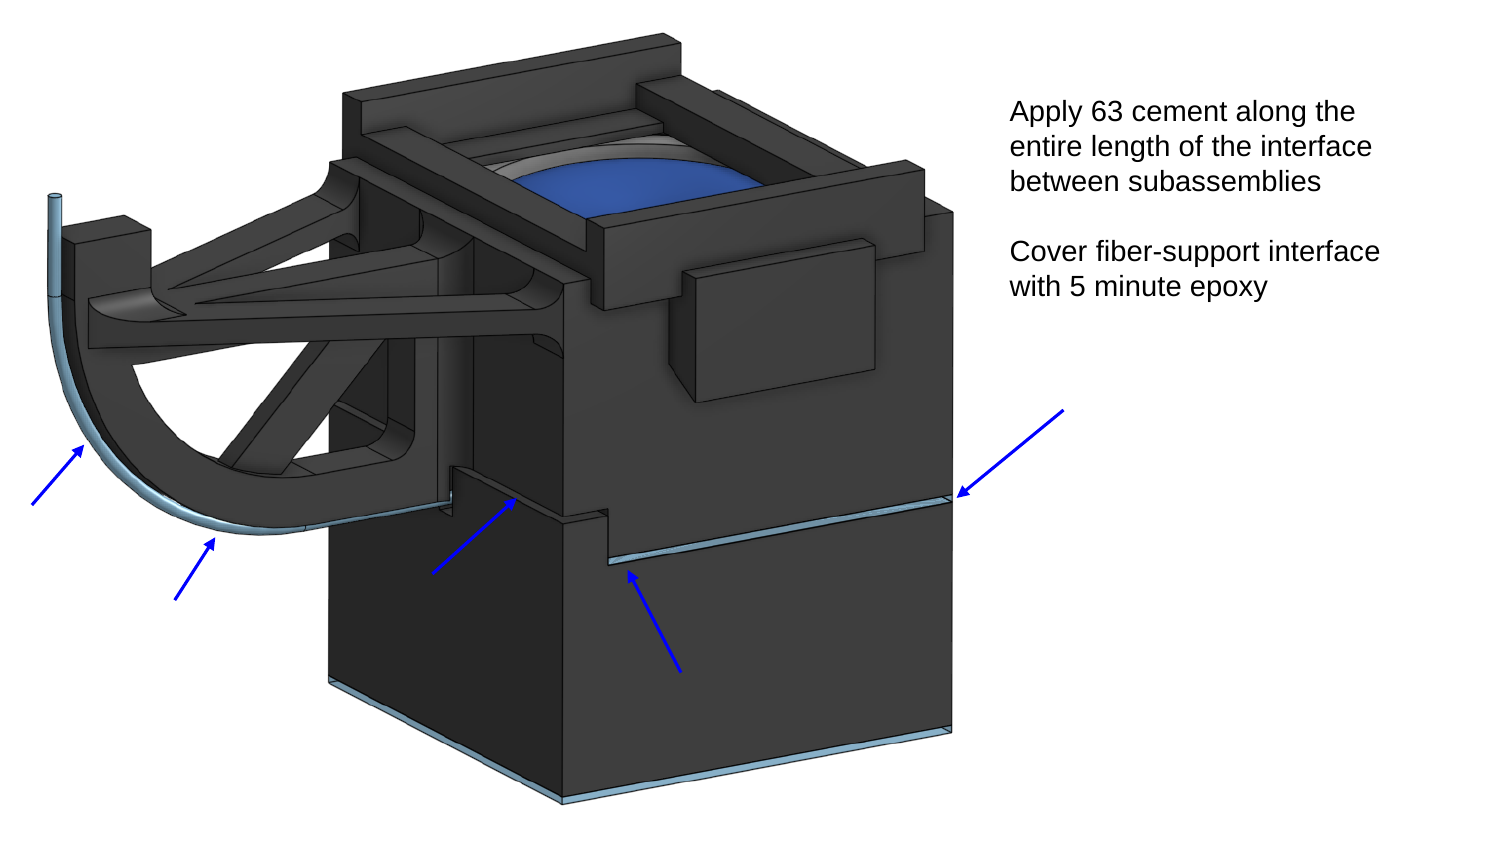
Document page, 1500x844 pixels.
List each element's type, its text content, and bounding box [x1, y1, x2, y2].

text_box Apply 63 cement along the entire length of the interface between subassemblies Cover fiber-support interface with 5 minute epoxy [994, 77, 1443, 318]
picture [24, 24, 980, 819]
